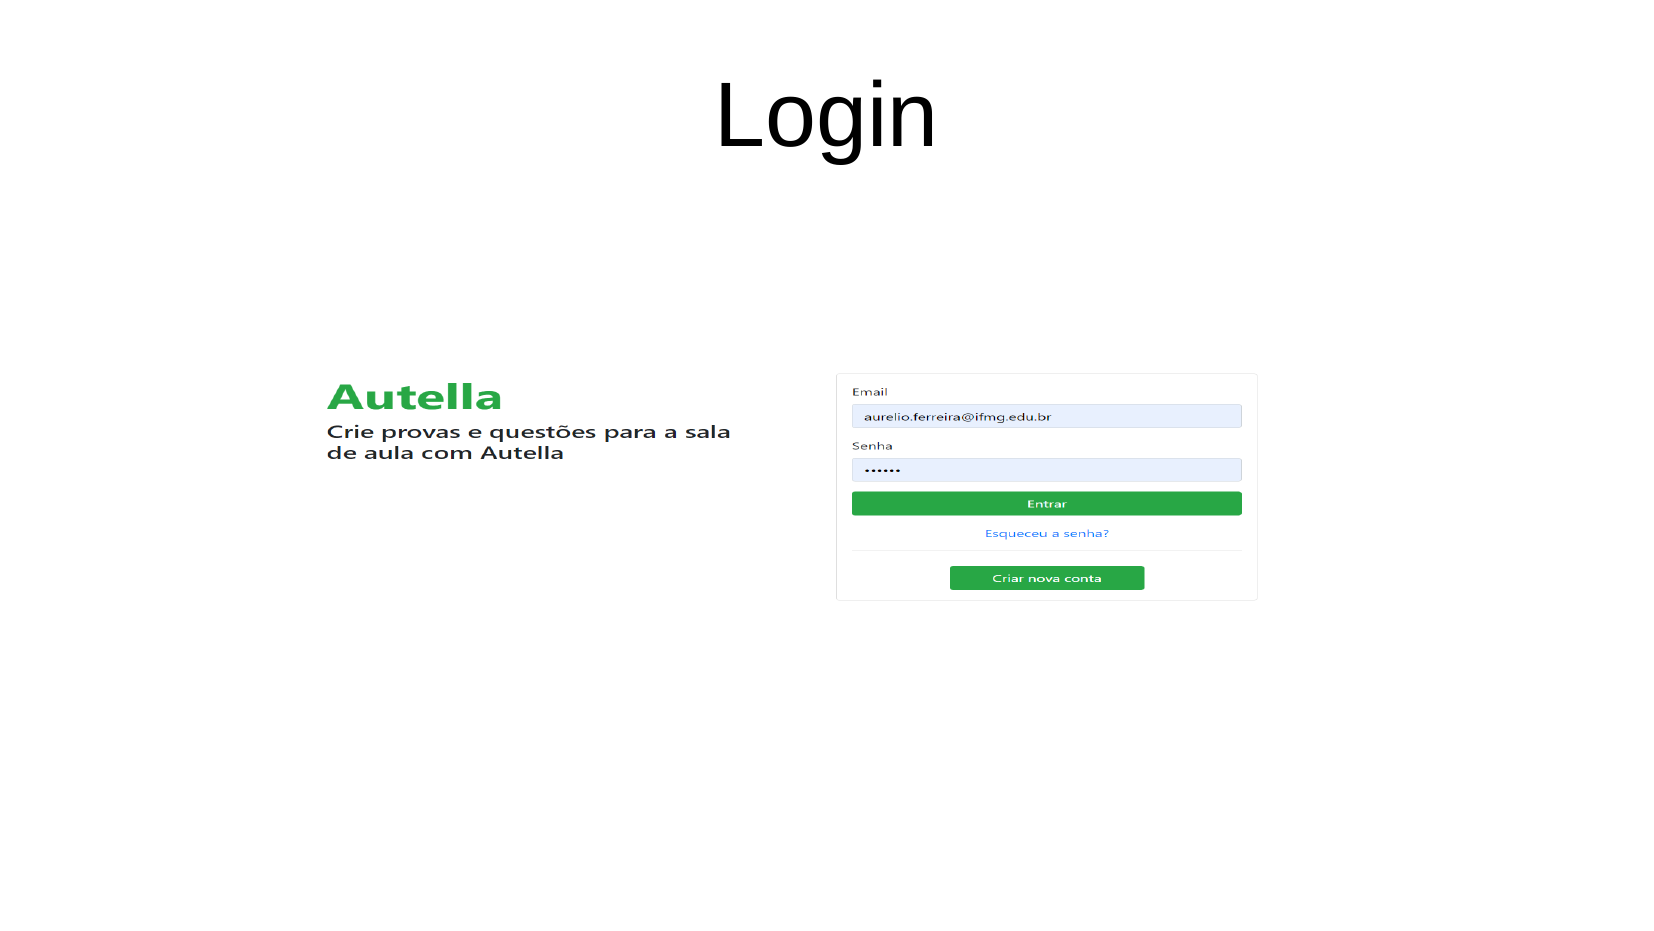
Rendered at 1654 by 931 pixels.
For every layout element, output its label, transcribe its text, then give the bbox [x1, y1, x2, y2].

picture [82, 217, 1571, 758]
title Login [82, 37, 1571, 193]
